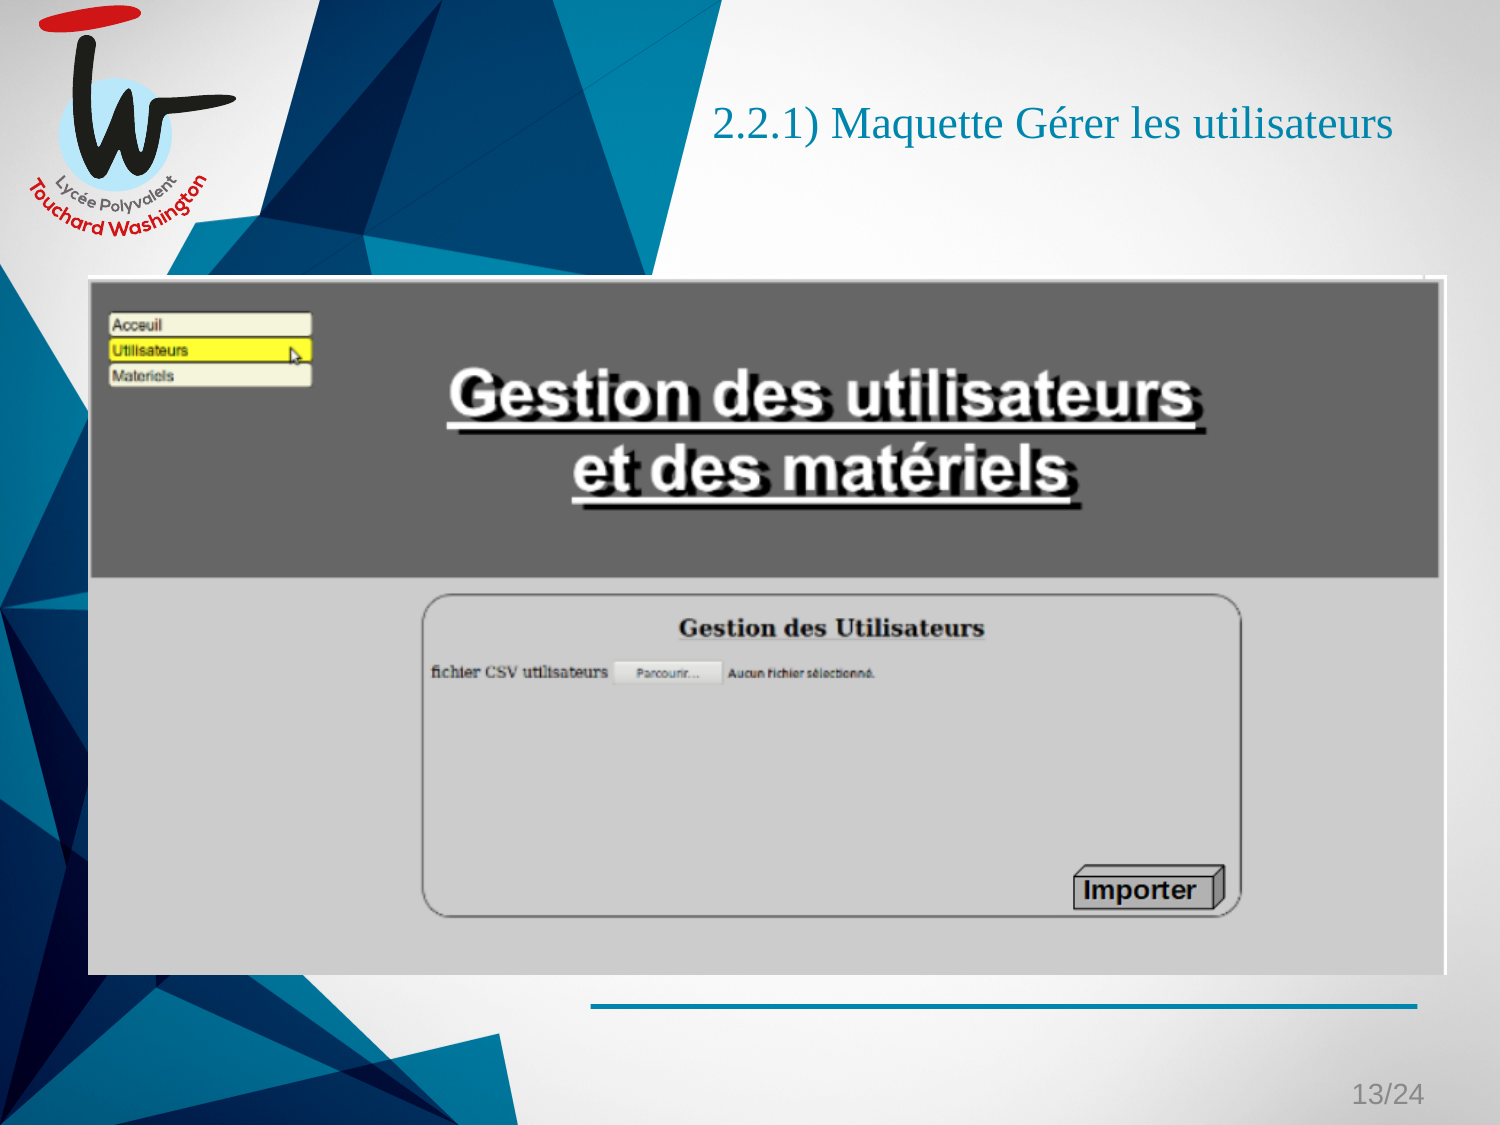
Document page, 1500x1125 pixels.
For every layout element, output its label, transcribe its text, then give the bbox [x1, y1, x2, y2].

title 2.2.1) Maquette Gérer les utilisateurs [701, 29, 1418, 218]
picture [0, 0, 1500, 1125]
